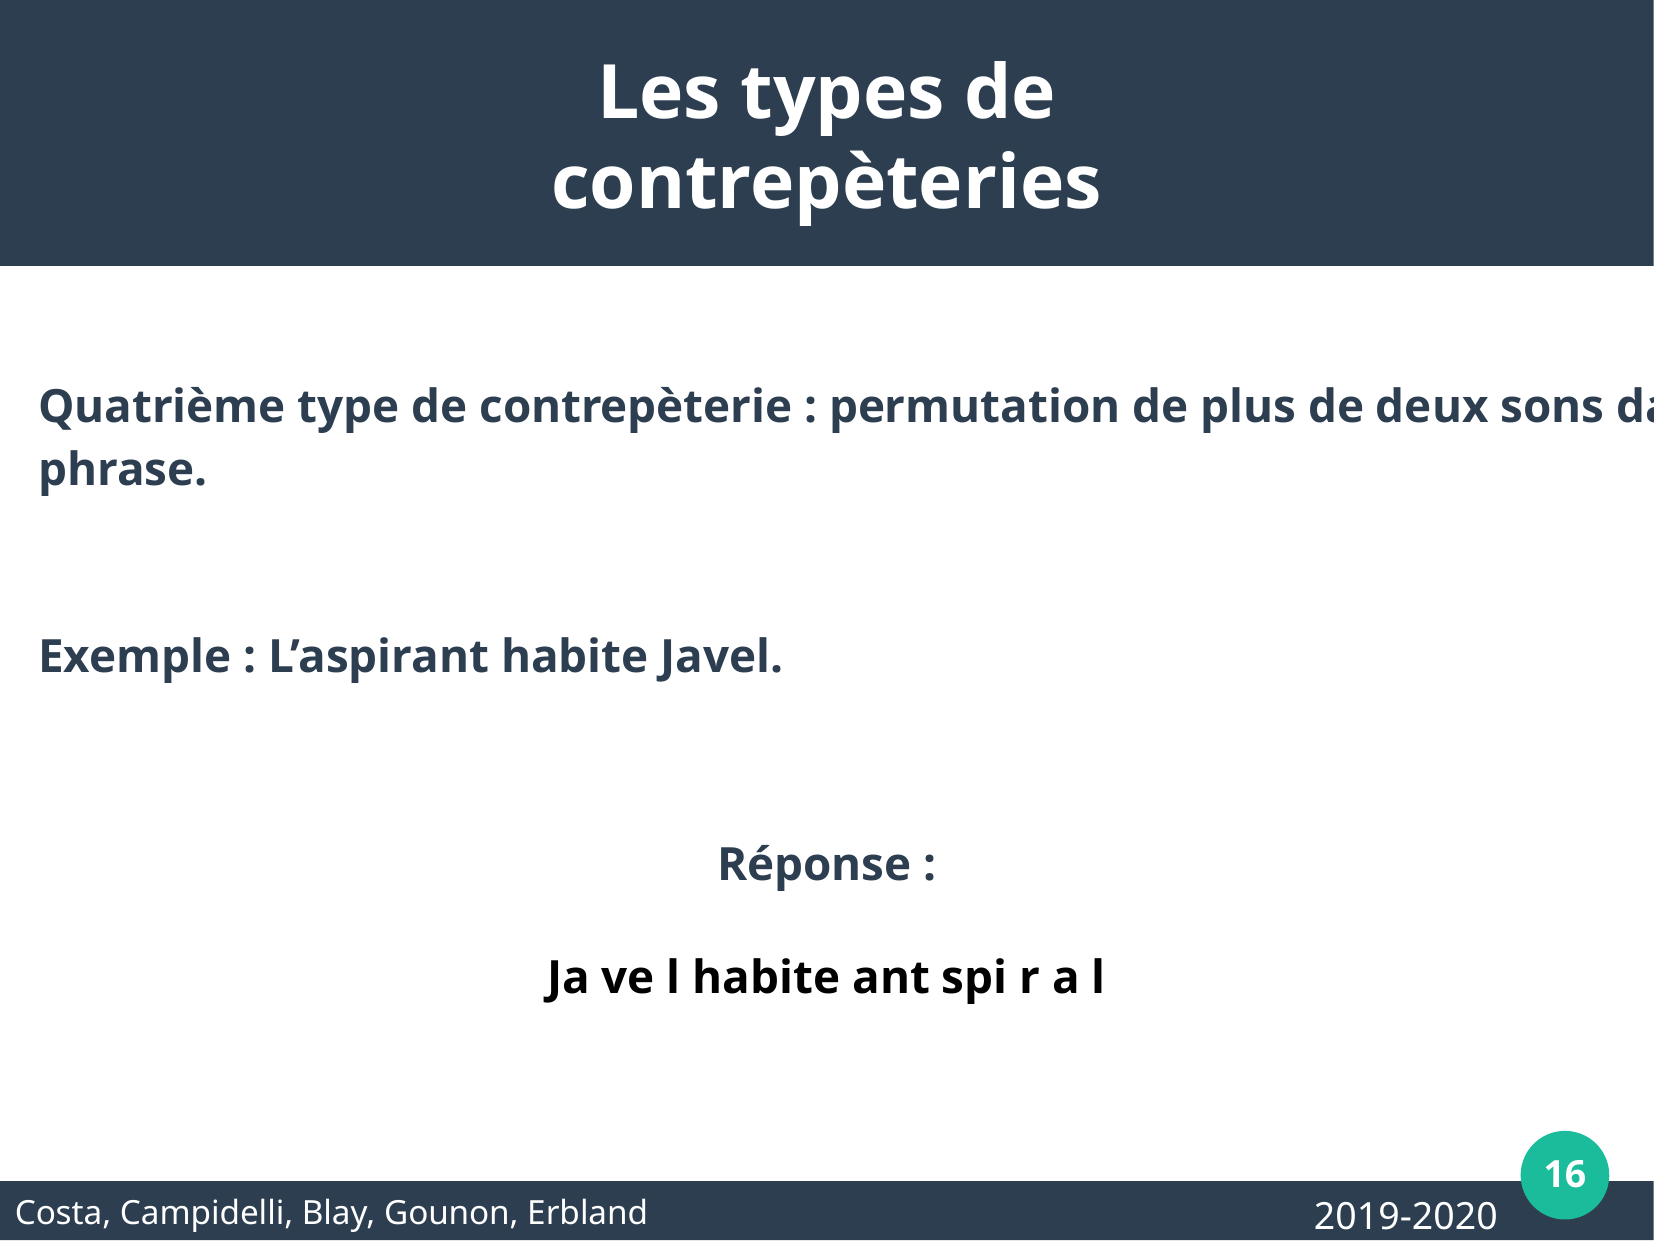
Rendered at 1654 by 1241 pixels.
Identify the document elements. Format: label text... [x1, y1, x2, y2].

text_box Costa, Campidelli, Blay, Gounon, Erbland [0, 1181, 1299, 1241]
text_box <numéro> [1505, 1116, 1625, 1181]
text_box 2019-2020 [1299, 1181, 1536, 1241]
text_box Quatrième type de contrepèterie : permutation de plus de deux sons dans une phrase. Exemple : L’aspirant habite Javel. [23, 366, 1642, 669]
text_box Costa, Campidelli, Blay, Gounon, Erbland [1536, 1181, 1654, 1241]
title Les types de contrepèteries [507, 43, 1146, 201]
text_box Réponse : Ja ve l habite ant spi r a l [0, 823, 1654, 996]
